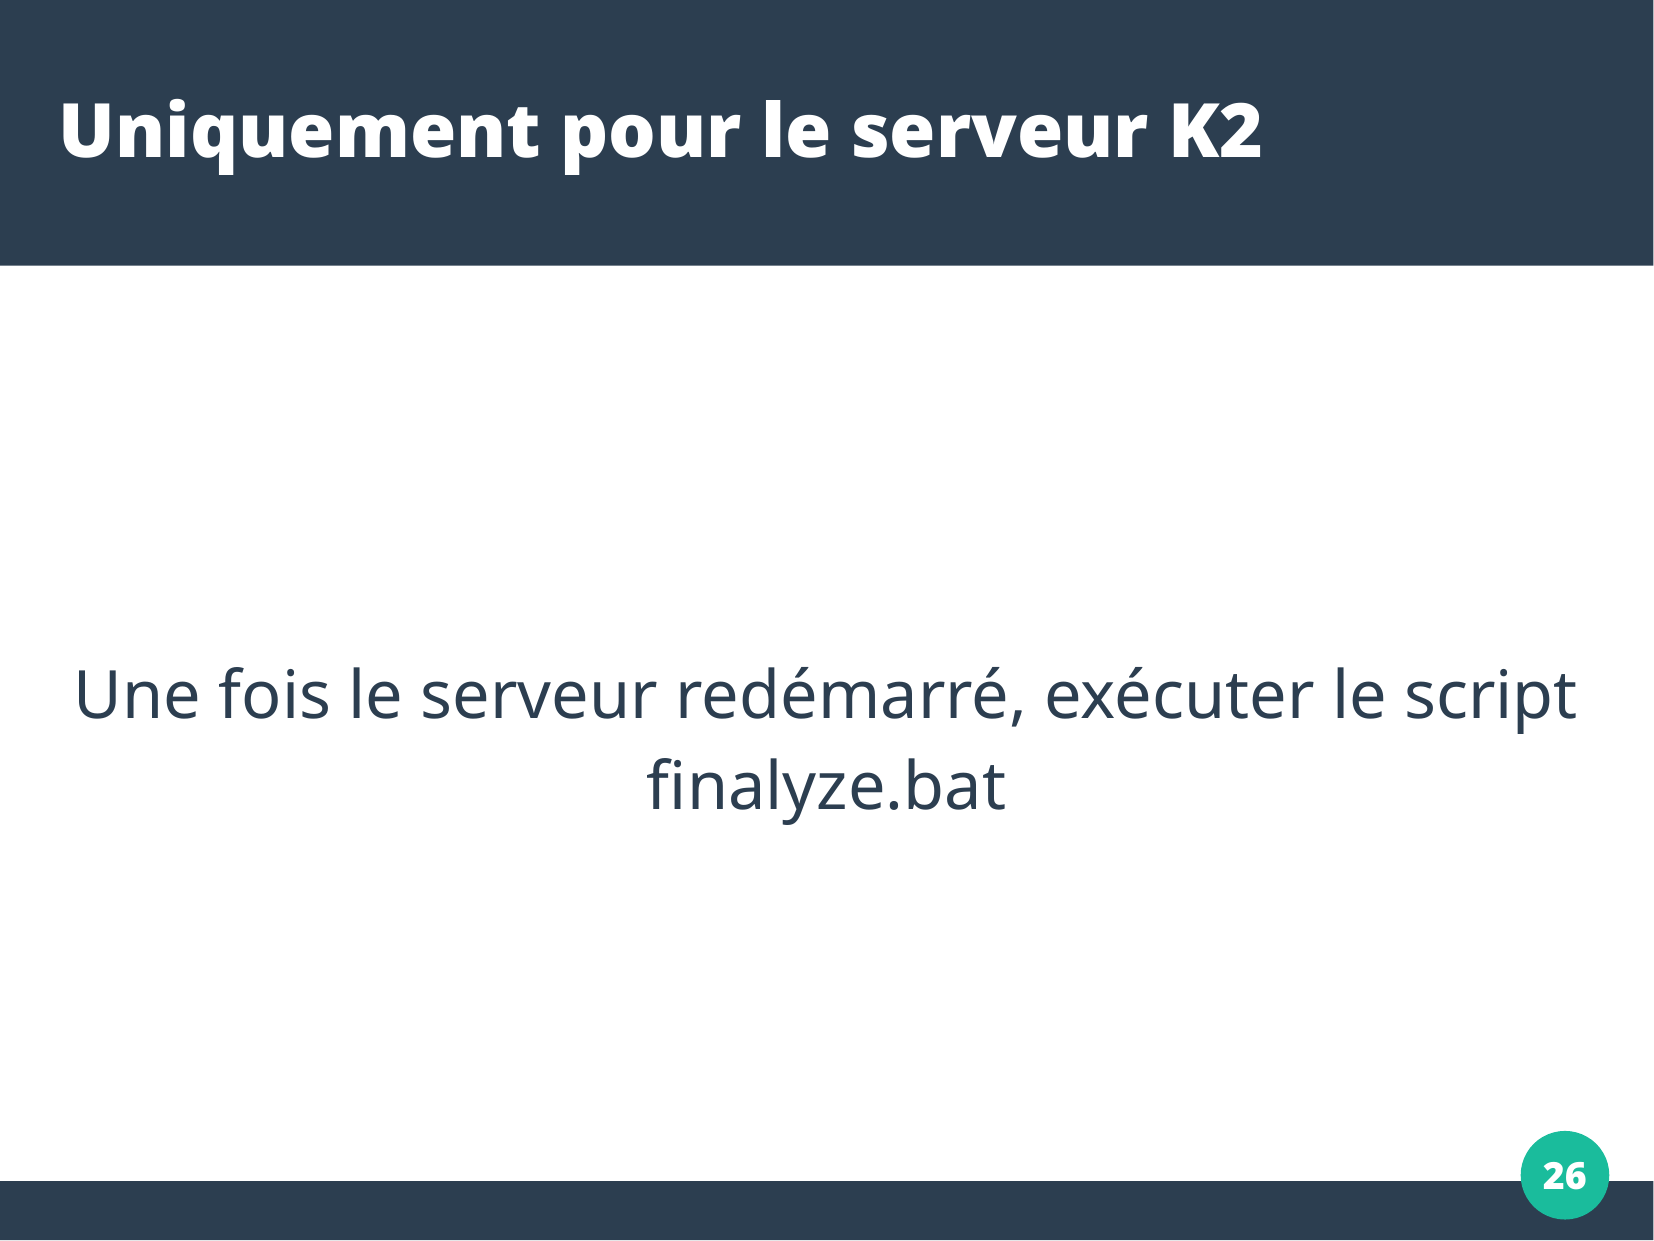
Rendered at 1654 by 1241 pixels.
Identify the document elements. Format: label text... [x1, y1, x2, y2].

text_box [59, 324, 1595, 1152]
title Uniquement pour le serveur K2 [59, 49, 1595, 207]
